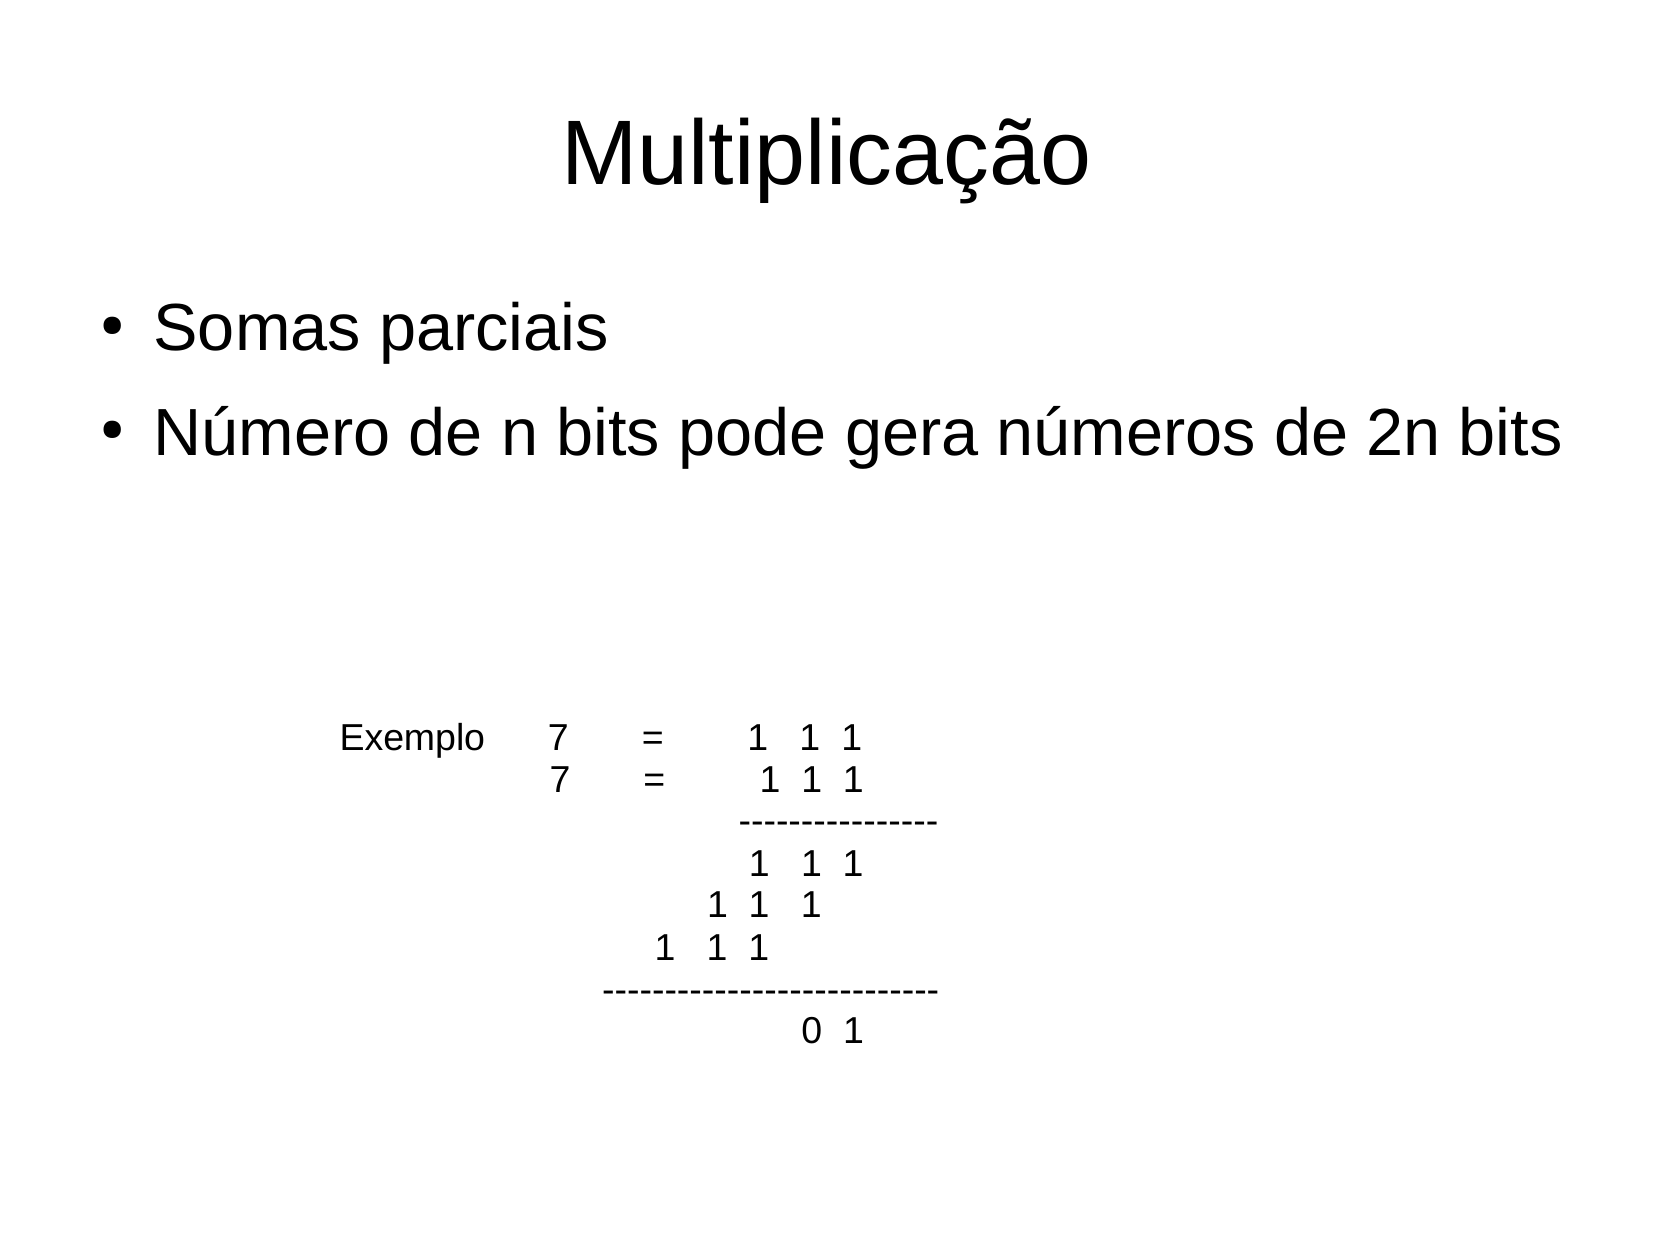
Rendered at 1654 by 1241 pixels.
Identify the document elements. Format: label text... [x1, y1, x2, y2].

text_box Exemplo 7 = 1 1 1 7 = 1 1 1 ---------------- 1 1 1 1 1 1 1 1 1 --------------------------- 0 1 [324, 708, 955, 1096]
list Somas parciais Número de n bits pode gera números de 2n bits [82, 290, 1571, 1109]
title Multiplicação [82, 49, 1571, 257]
